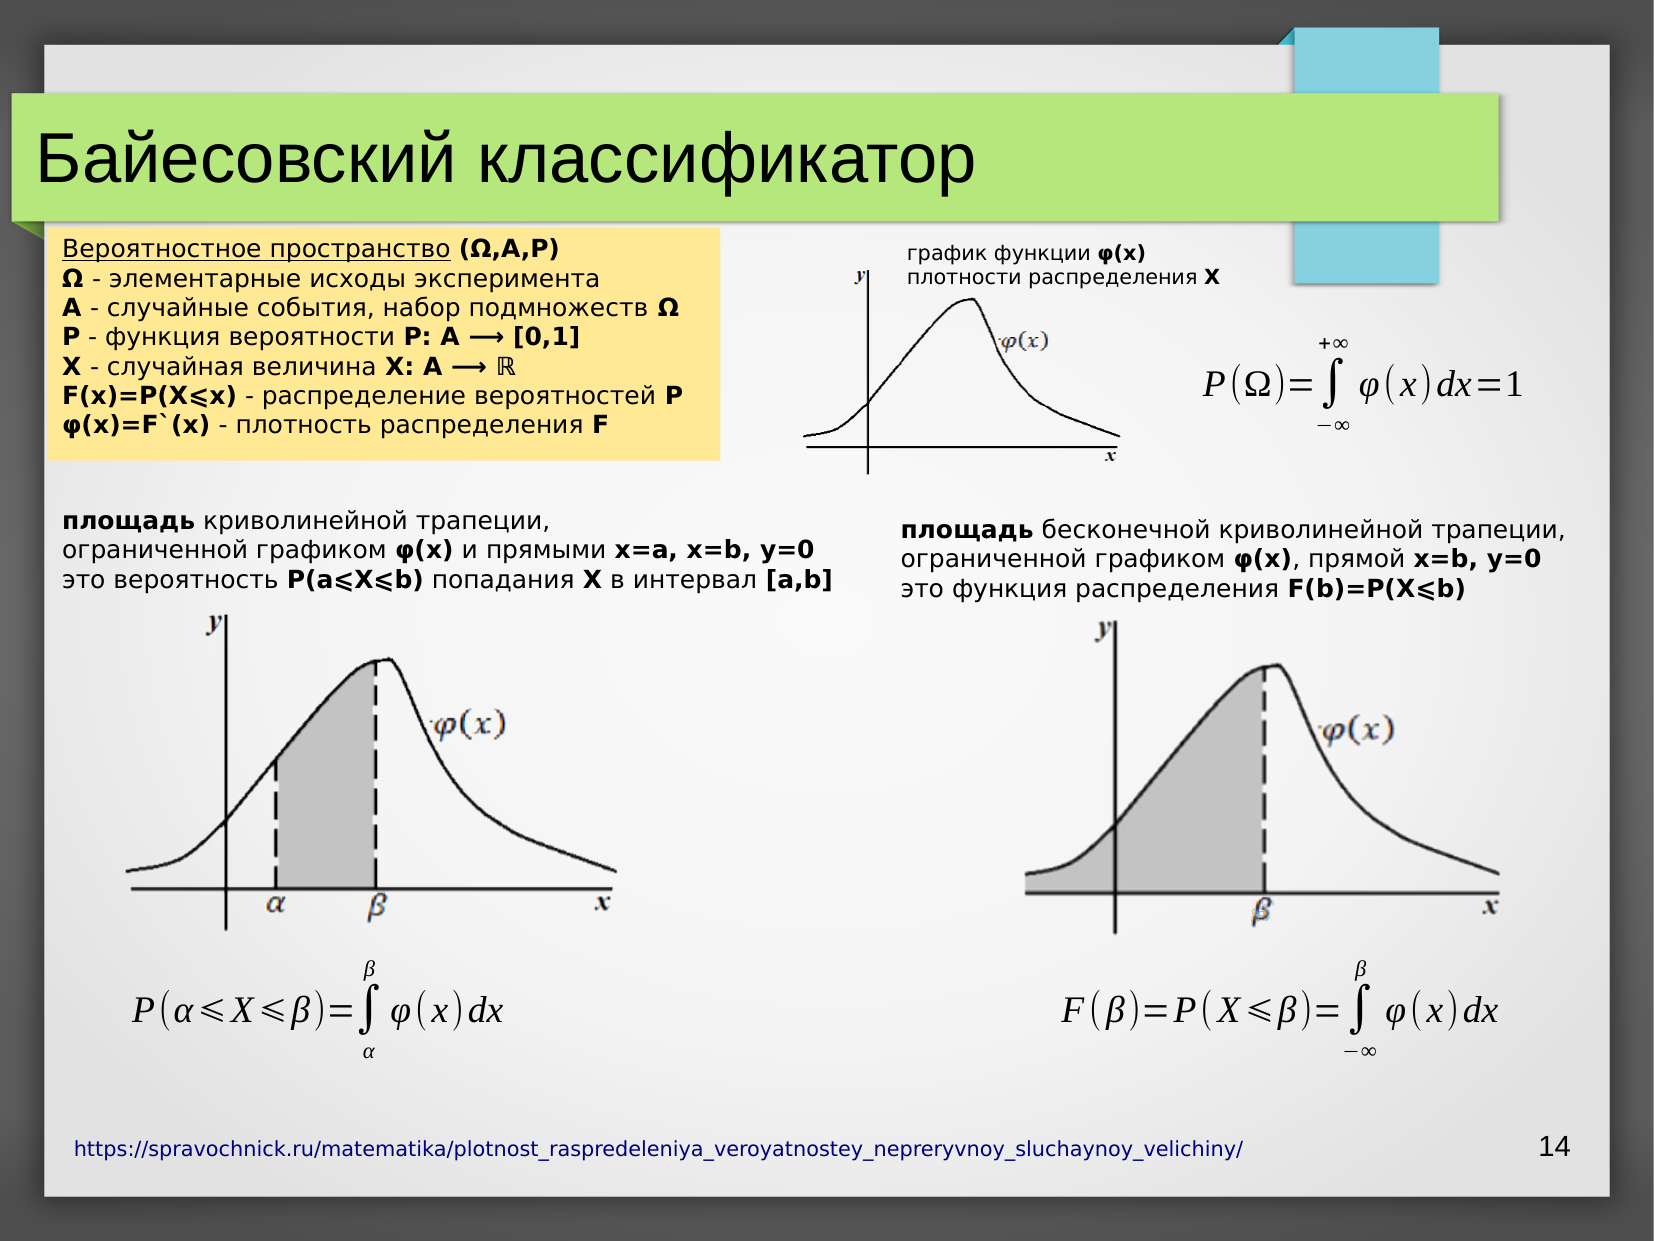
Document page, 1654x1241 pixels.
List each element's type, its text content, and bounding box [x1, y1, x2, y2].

text_box https://spravochnick.ru/matematika/plotnost_raspredeleniya_veroyatnostey_nepreryvnoy_sluchaynoy_velichiny/ [59, 1129, 1284, 1169]
chart [1059, 956, 1501, 1064]
text_box площадь криволинейной трапеции, ограниченной графиком φ(x) и прямыми x=a, x=b, y=0 это вероятность P(a⩽X⩽b) попадания X в интервал [a,b] [47, 499, 878, 626]
text_box Вероятностное пространство (Ω,A,P) Ω - элементарные исходы эксперимента A - случайные события, набор подмножеств Ω P - функция вероятности P: A ⟶ [0,1] X - случайная величина X: A ⟶ ℝ F(x)=P(X⩽x) - распределение вероятностей P φ(x)=F`(x) - плотность распределения F [47, 227, 721, 461]
picture [0, 0, 1654, 1241]
chart [129, 956, 505, 1064]
title Байесовский классификатор [35, 118, 1489, 199]
text_box график функции φ(x) плотности распределения X [892, 233, 1252, 308]
chart [1200, 330, 1524, 438]
text_box площадь бесконечной криволинейной трапеции, ограниченной графиком φ(x), прямой x=b, y=0 это функция распределения F(b)=P(X⩽b) [885, 507, 1619, 640]
